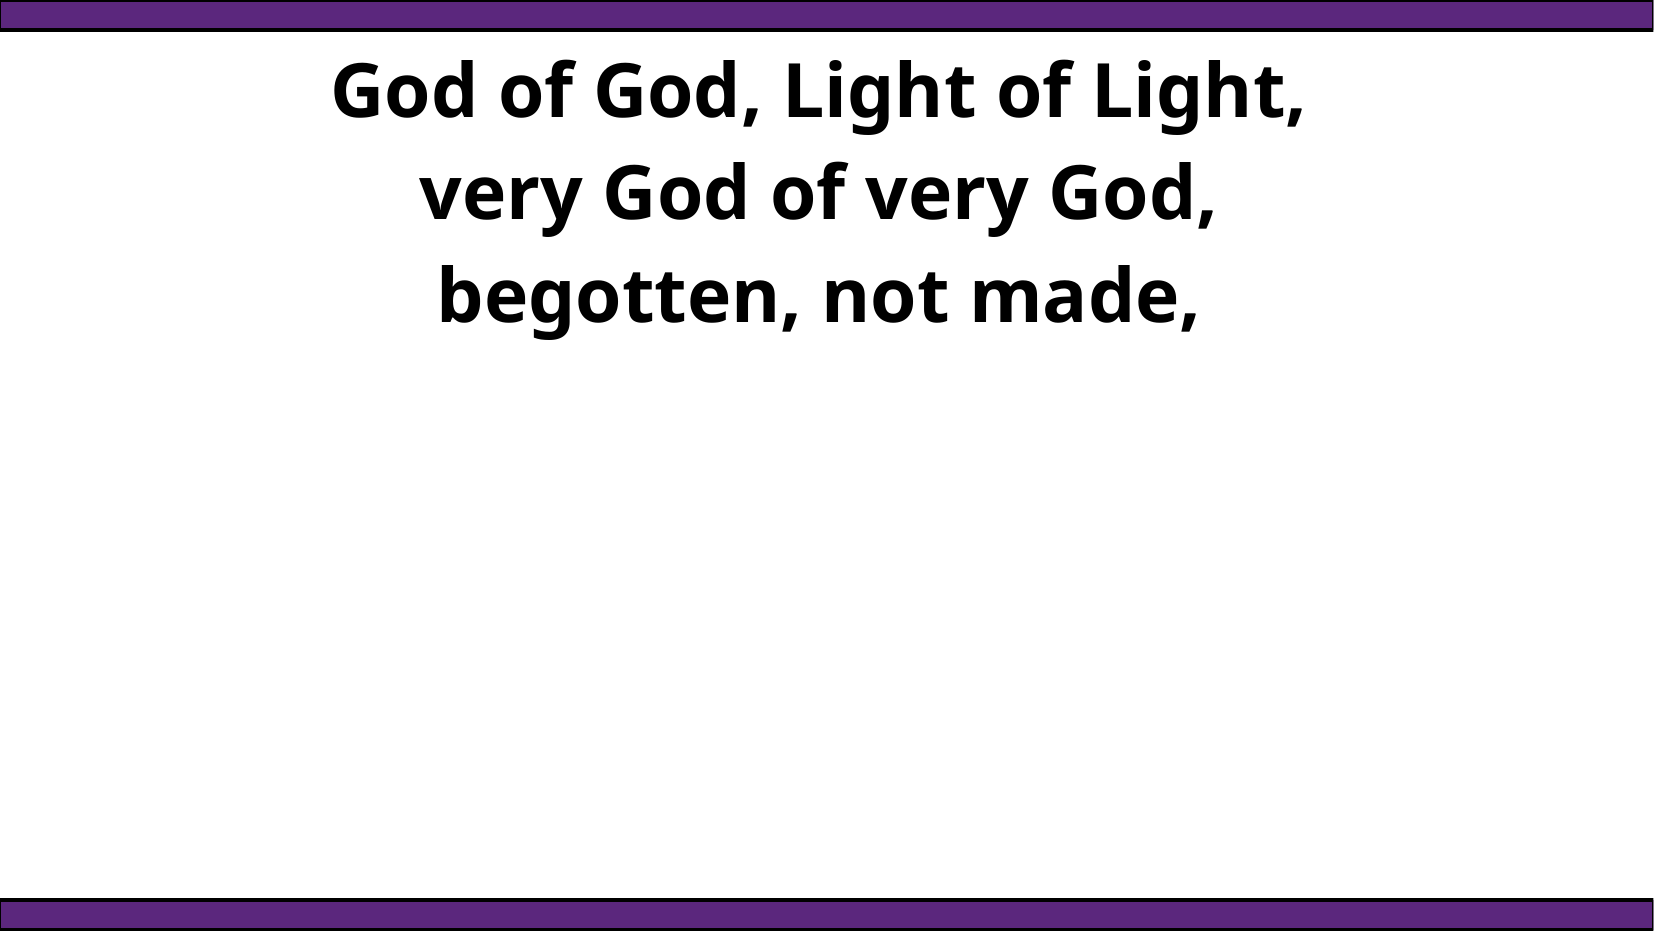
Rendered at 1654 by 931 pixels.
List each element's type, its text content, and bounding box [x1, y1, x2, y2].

text_box God of God, Light of Light, very God of very God, begotten, not made, [60, 30, 1579, 345]
text_box [0, 0, 1654, 31]
text_box [0, 900, 1654, 931]
